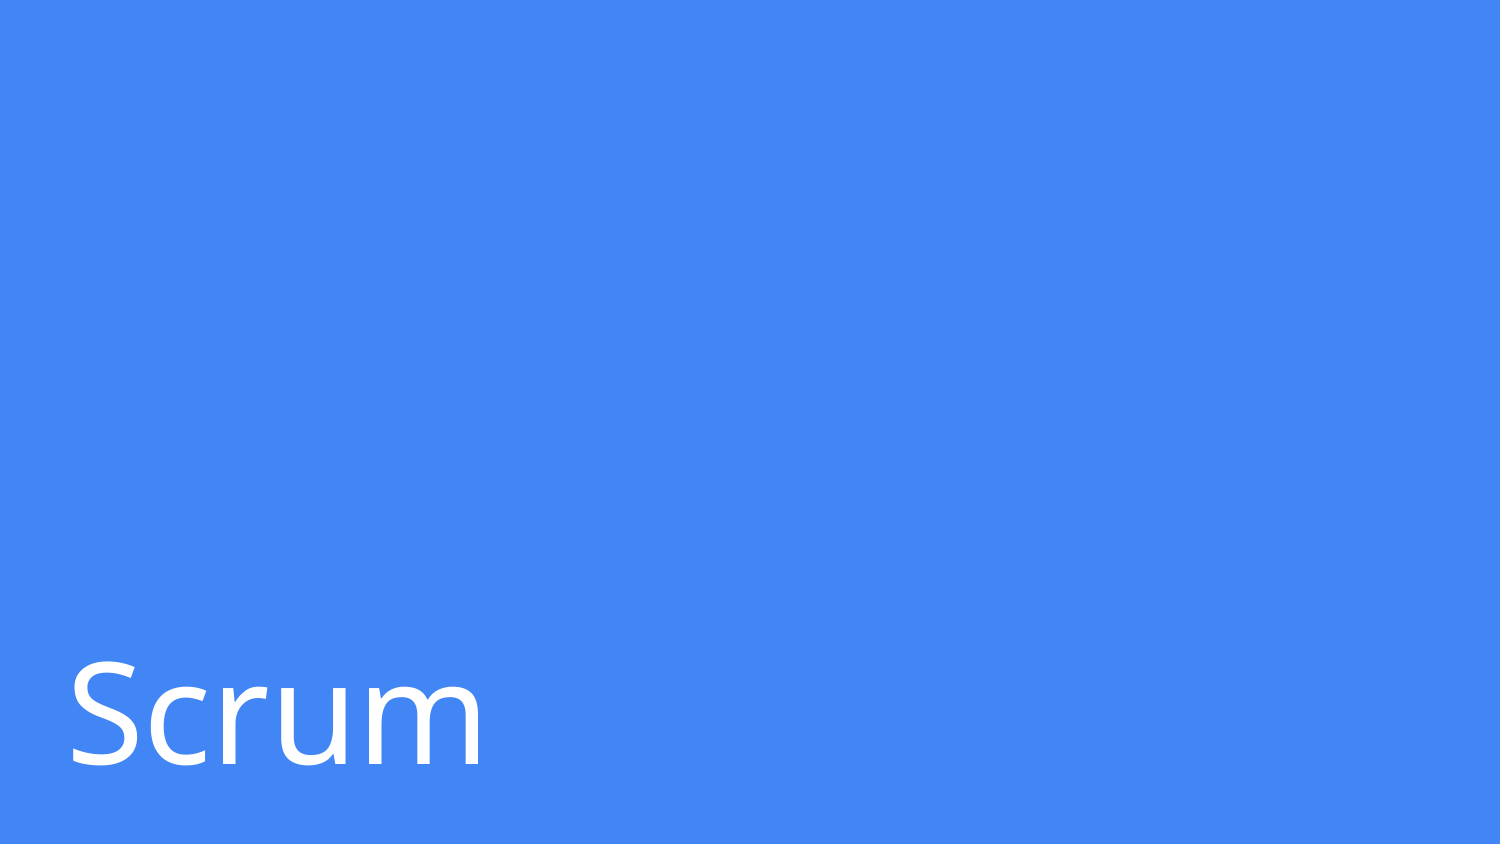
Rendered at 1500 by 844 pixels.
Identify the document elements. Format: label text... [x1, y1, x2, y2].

title Scrum [51, 406, 1383, 809]
